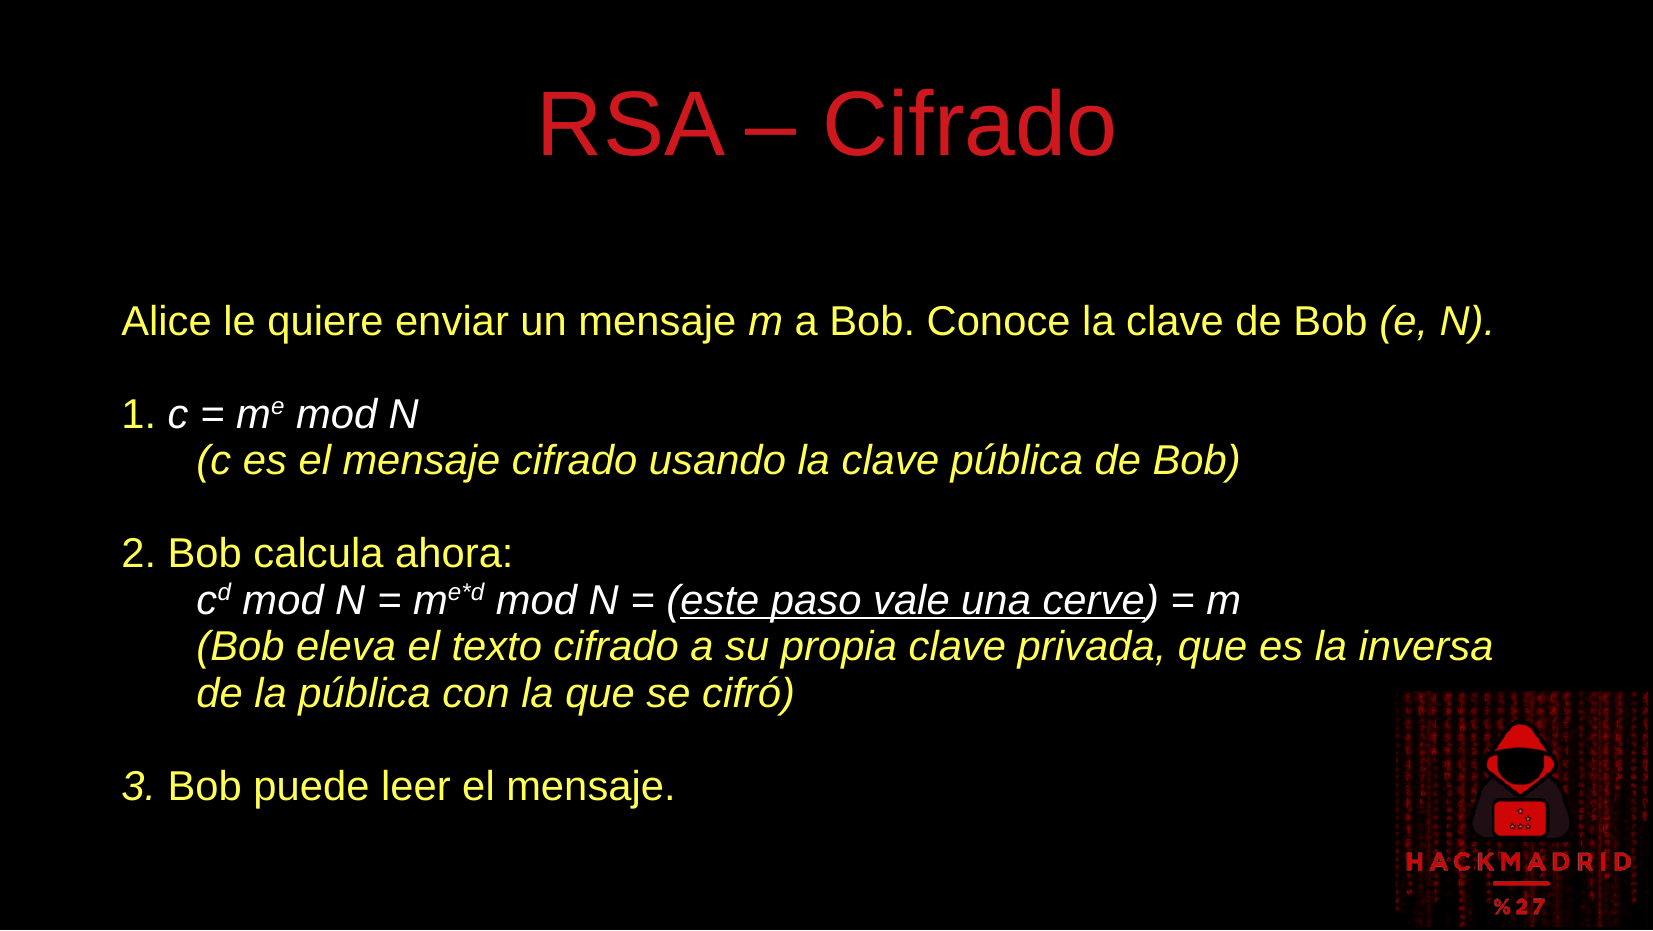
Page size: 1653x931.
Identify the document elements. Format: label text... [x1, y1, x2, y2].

title RSA – Cifrado [121, 20, 1534, 228]
text_box [1395, 691, 1649, 927]
subtitle Alice le quiere enviar un mensaje m a Bob. Conoce la clave de Bob (e, N). 1. c = me mod N (c es el mensaje cifrado usando la clave pública de Bob) 2. Bob calcula ahora: cd mod N = me*d mod N = (este paso vale una cerve) = m (Bob eleva el texto cifrado a su propia clave privada, que es la inversa de la pública con la que se cifró) 3. Bob puede leer el mensaje. [121, 297, 1534, 931]
